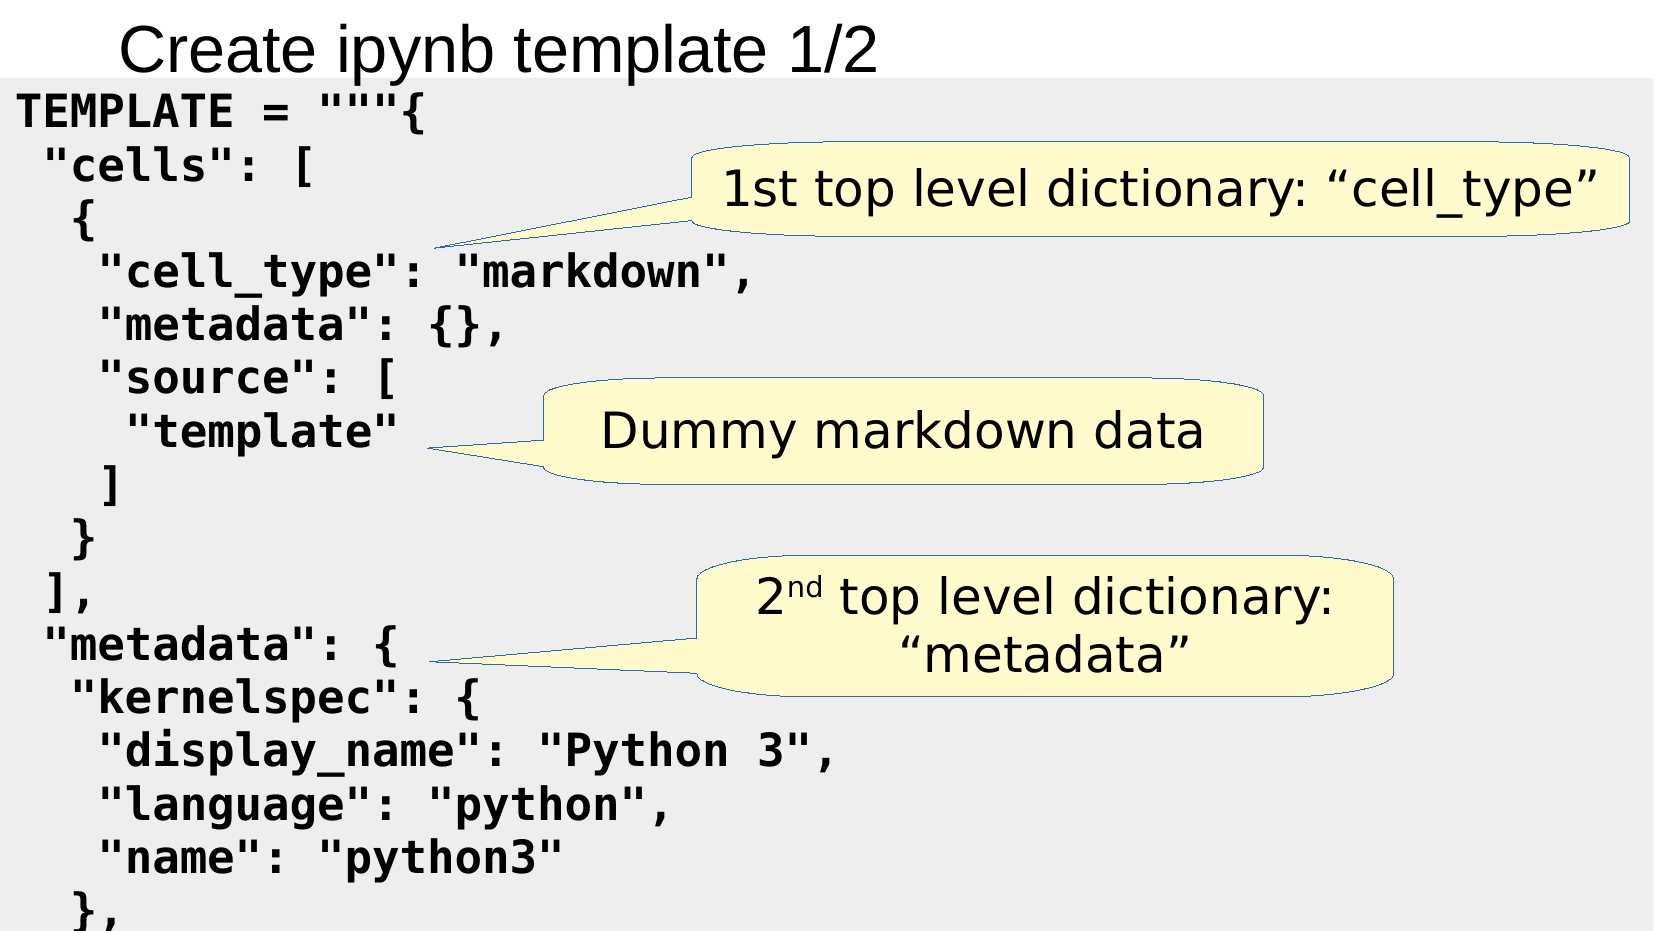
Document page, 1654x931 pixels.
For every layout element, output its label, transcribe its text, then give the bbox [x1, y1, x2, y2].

text_box Dummy markdown data [427, 377, 1264, 485]
text_box 2nd top level dictionary: “metadata” [429, 555, 1394, 697]
text_box TEMPLATE = """{ "cells": [ { "cell_type": "markdown", "metadata": {}, "source": [ "template" ] } ], "metadata": { "kernelspec": { "display_name": "Python 3", "language": "python", "name": "python3" }, [0, 77, 1654, 931]
text_box Create ipynb template 1/2 [82, 5, 1571, 95]
text_box 1st top level dictionary: “cell_type” [434, 141, 1630, 249]
